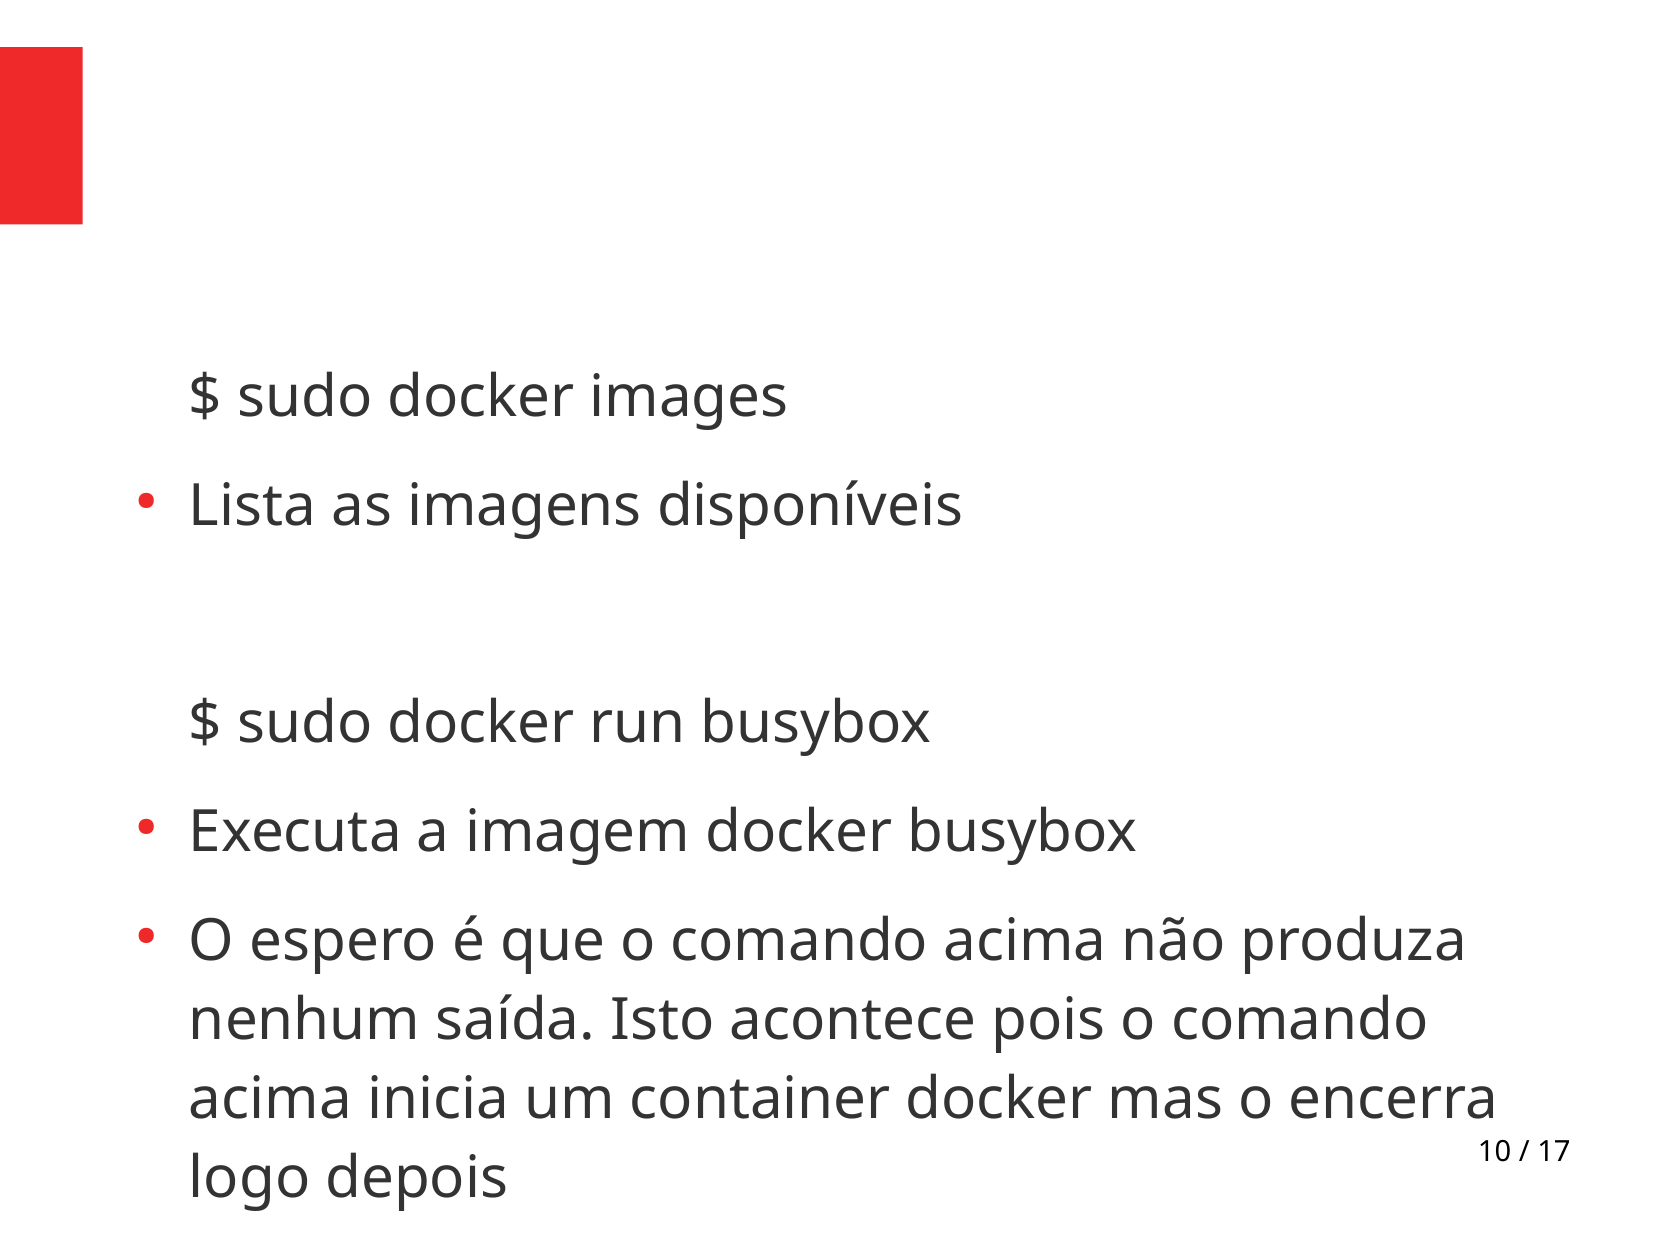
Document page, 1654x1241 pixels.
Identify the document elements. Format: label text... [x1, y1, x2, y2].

list $ sudo docker images Lista as imagens disponíveis $ sudo docker run busybox Executa a imagem docker busybox O espero é que o comando acima não produza nenhum saída. Isto acontece pois o comando acima inicia um container docker mas o encerra logo depois [118, 354, 1536, 1074]
